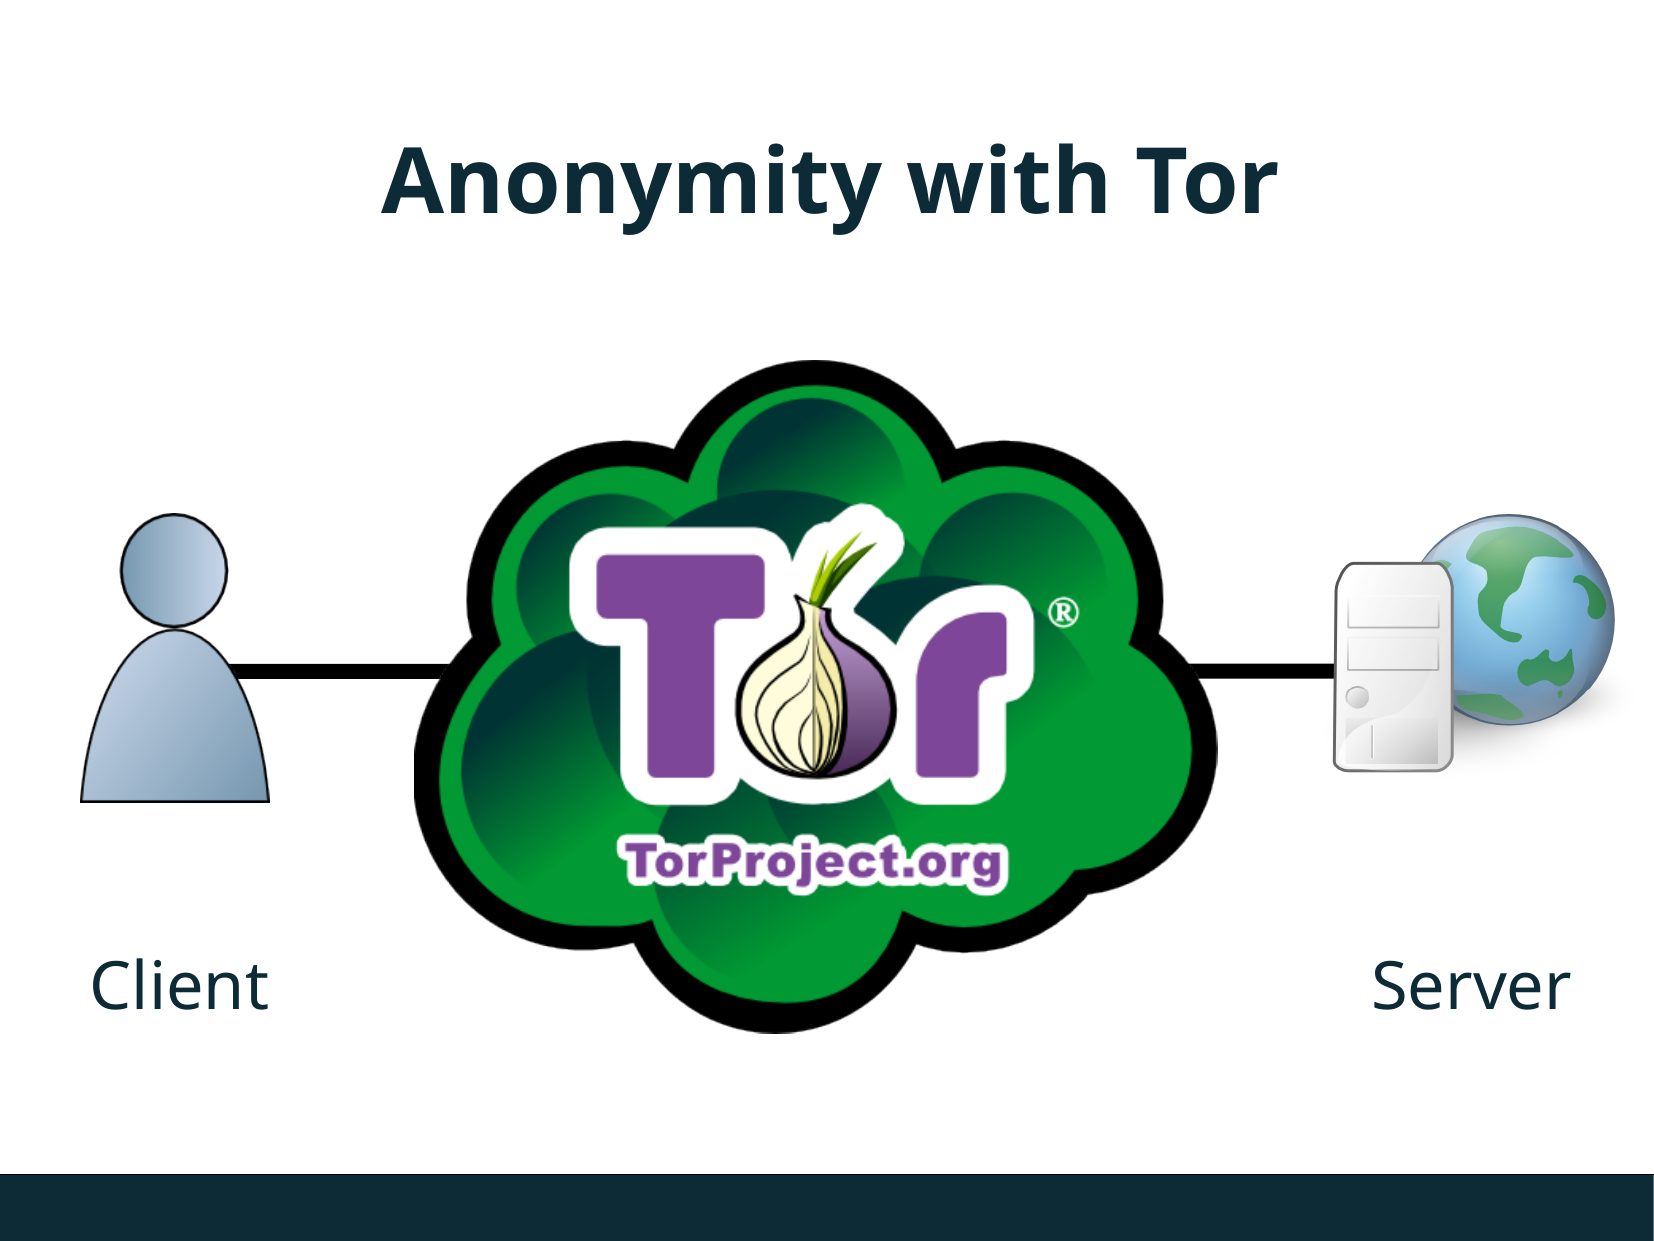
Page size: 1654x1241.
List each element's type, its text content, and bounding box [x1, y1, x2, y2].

text_box Client [75, 930, 269, 1022]
picture [80, 513, 270, 804]
text_box Server [1356, 930, 1564, 1022]
title Anonymity with Tor [86, 74, 1575, 282]
picture [414, 360, 1218, 1034]
picture [1320, 514, 1638, 778]
